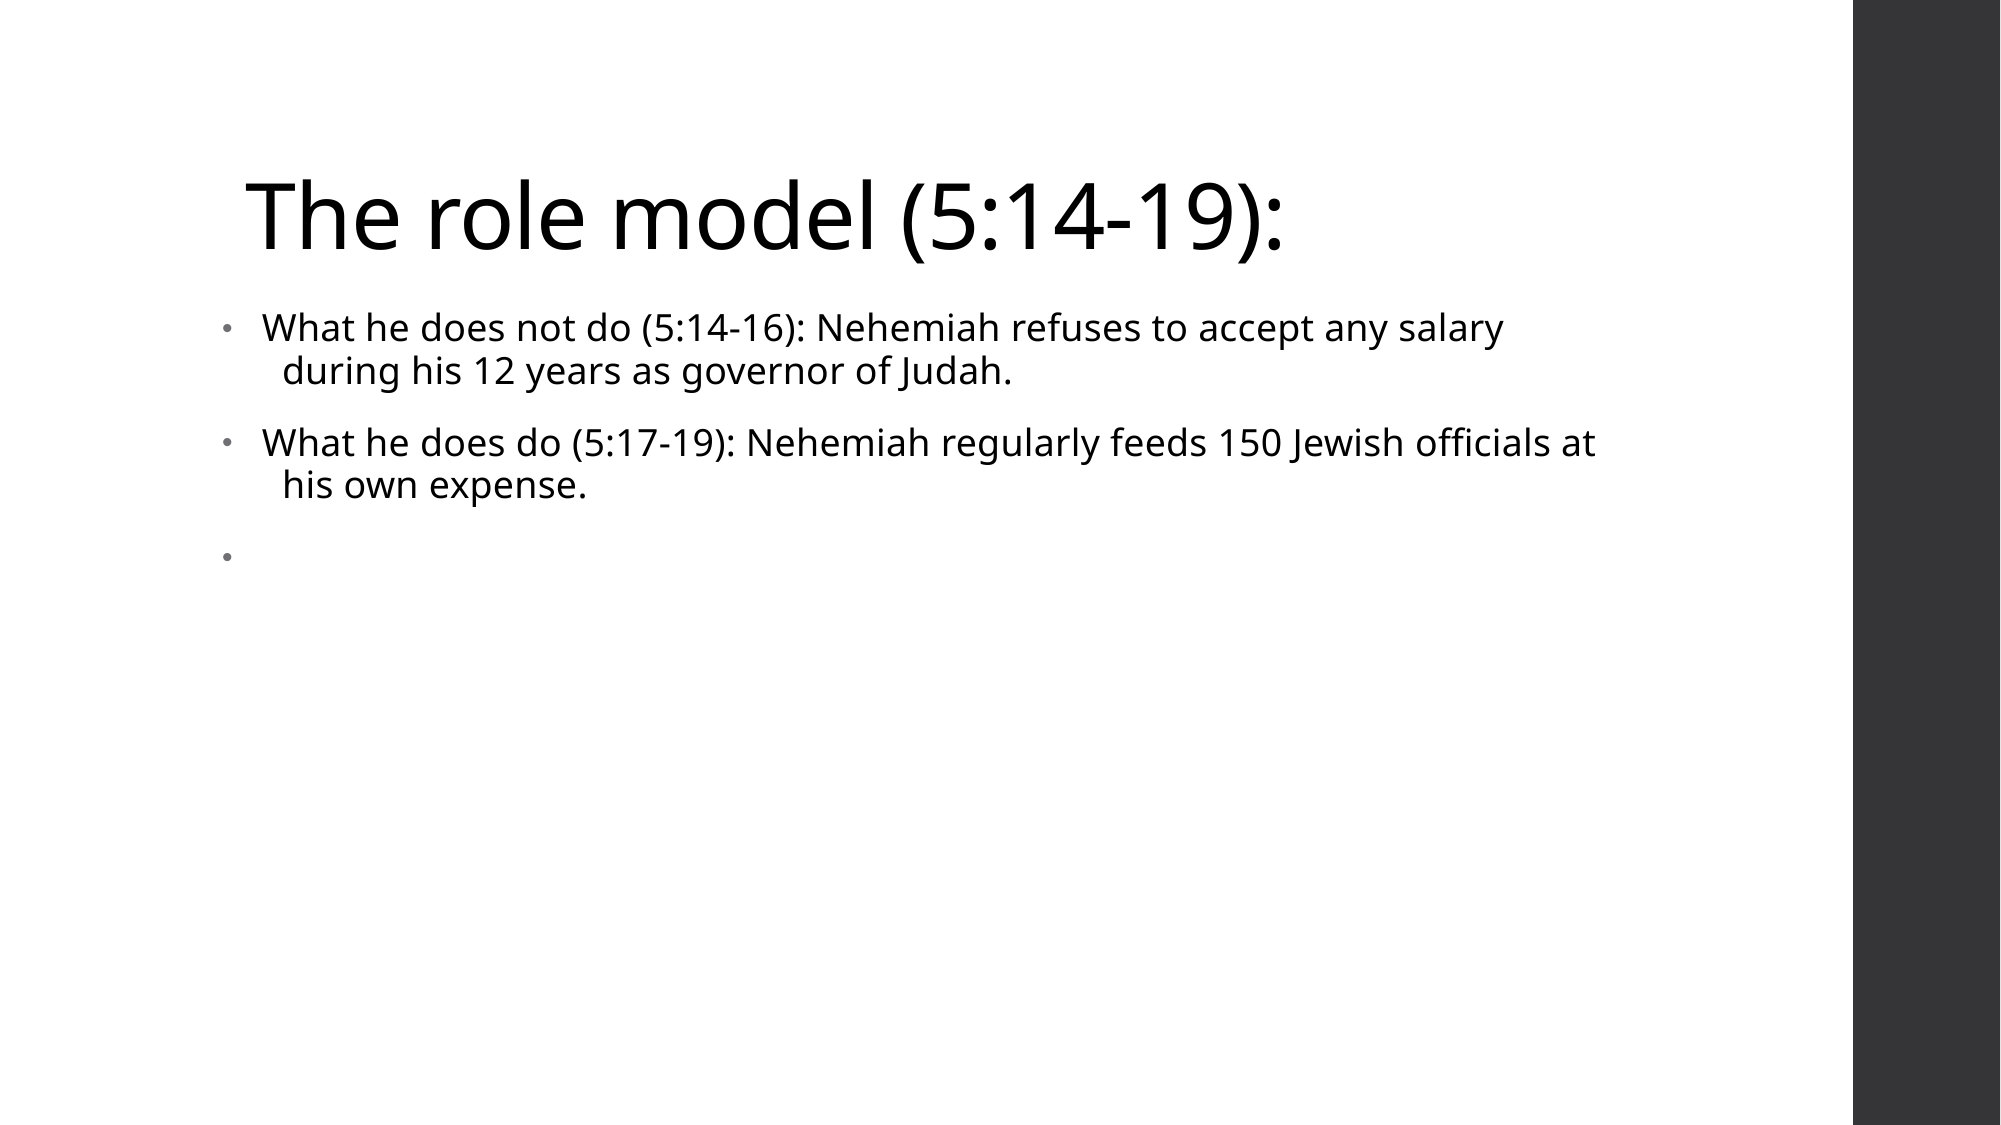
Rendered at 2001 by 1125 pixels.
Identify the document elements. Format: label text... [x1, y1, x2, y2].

list What he does not do (5:14-16): Nehemiah refuses to accept any salary during his 12 years as governor of Judah. What he does do (5:17-19): Nehemiah regularly feeds 150 Jewish officials at his own expense. [206, 299, 1617, 1014]
title The role model (5:14-19): [206, 60, 1797, 278]
